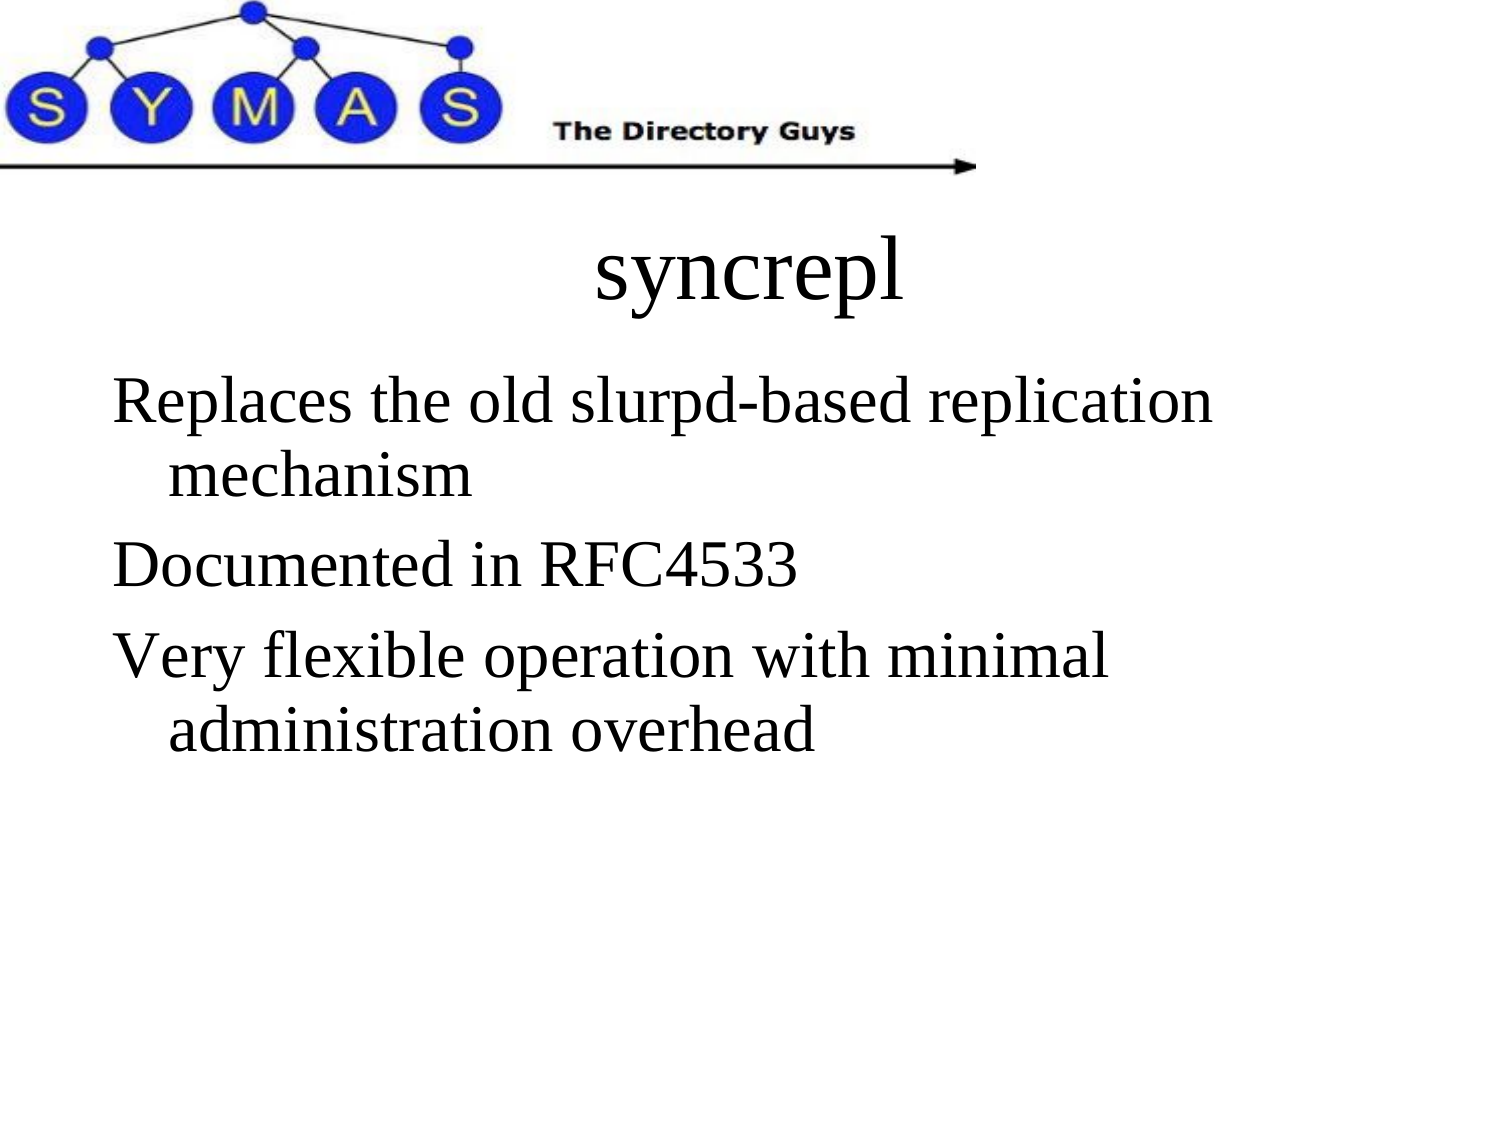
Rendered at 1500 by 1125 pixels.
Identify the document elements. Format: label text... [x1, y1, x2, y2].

title syncrepl [112, 187, 1388, 351]
picture [0, 0, 976, 188]
list Replaces the old slurpd-based replication mechanism Documented in RFC4533 Very flexible operation with minimal administration overhead [112, 362, 1388, 1038]
